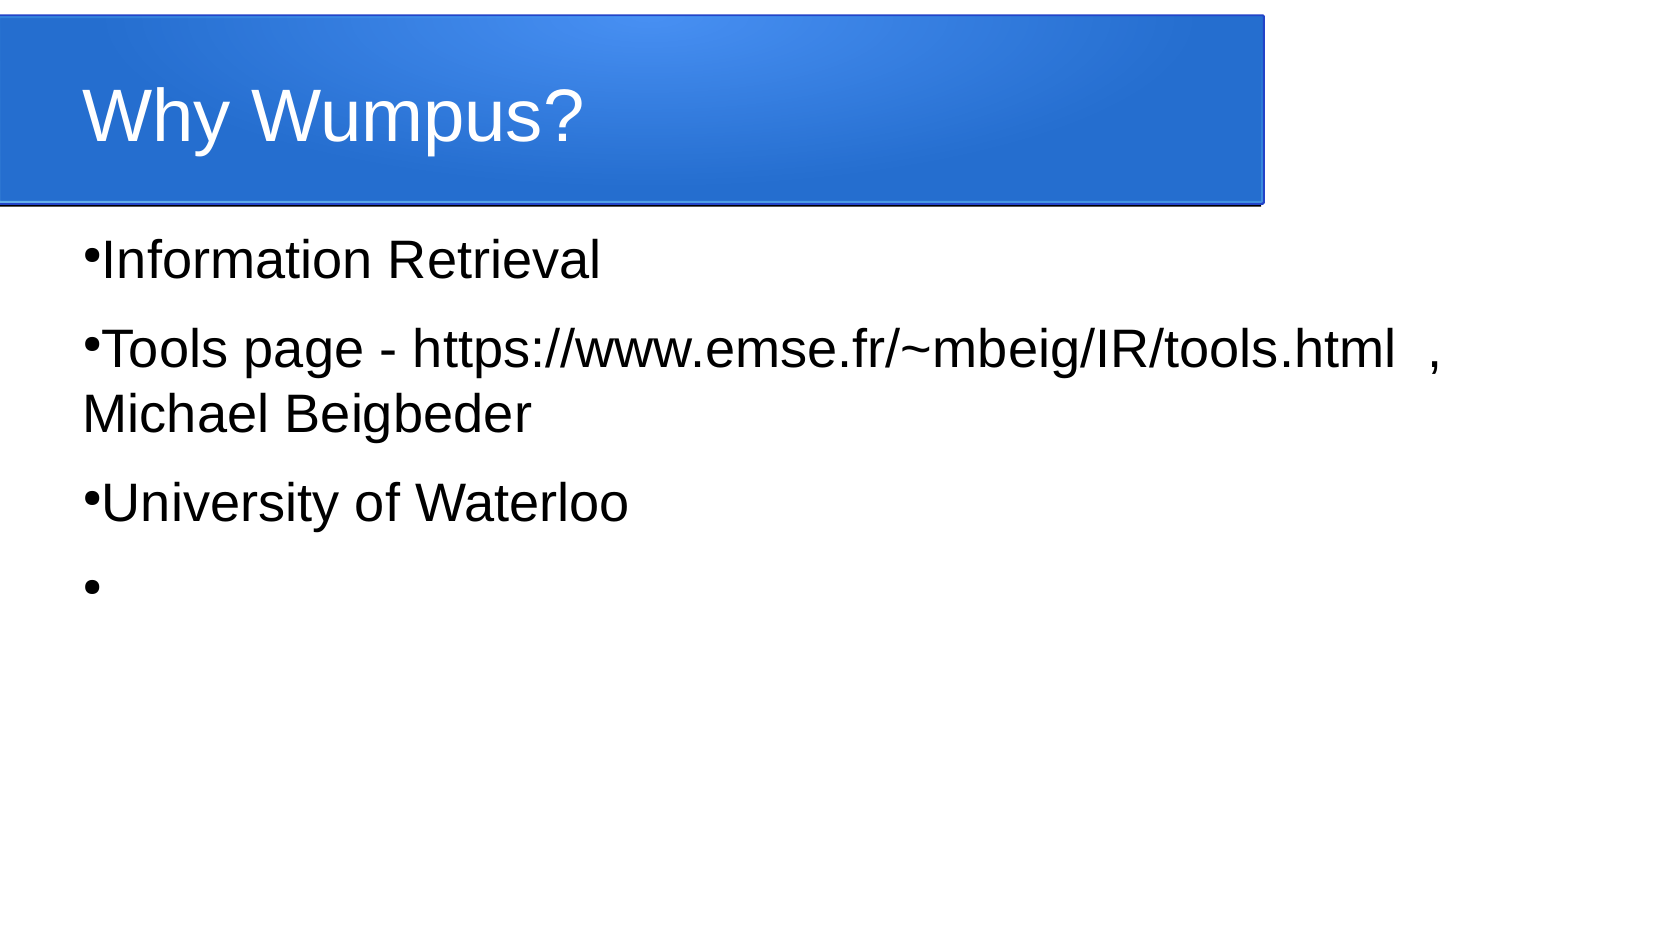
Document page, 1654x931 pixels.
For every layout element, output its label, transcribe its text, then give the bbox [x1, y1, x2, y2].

title Why Wumpus? [82, 35, 1235, 189]
list Information Retrieval Tools page - https://www.emse.fr/~mbeig/IR/tools.html , Michael Beigbeder University of Waterloo [82, 224, 1571, 764]
